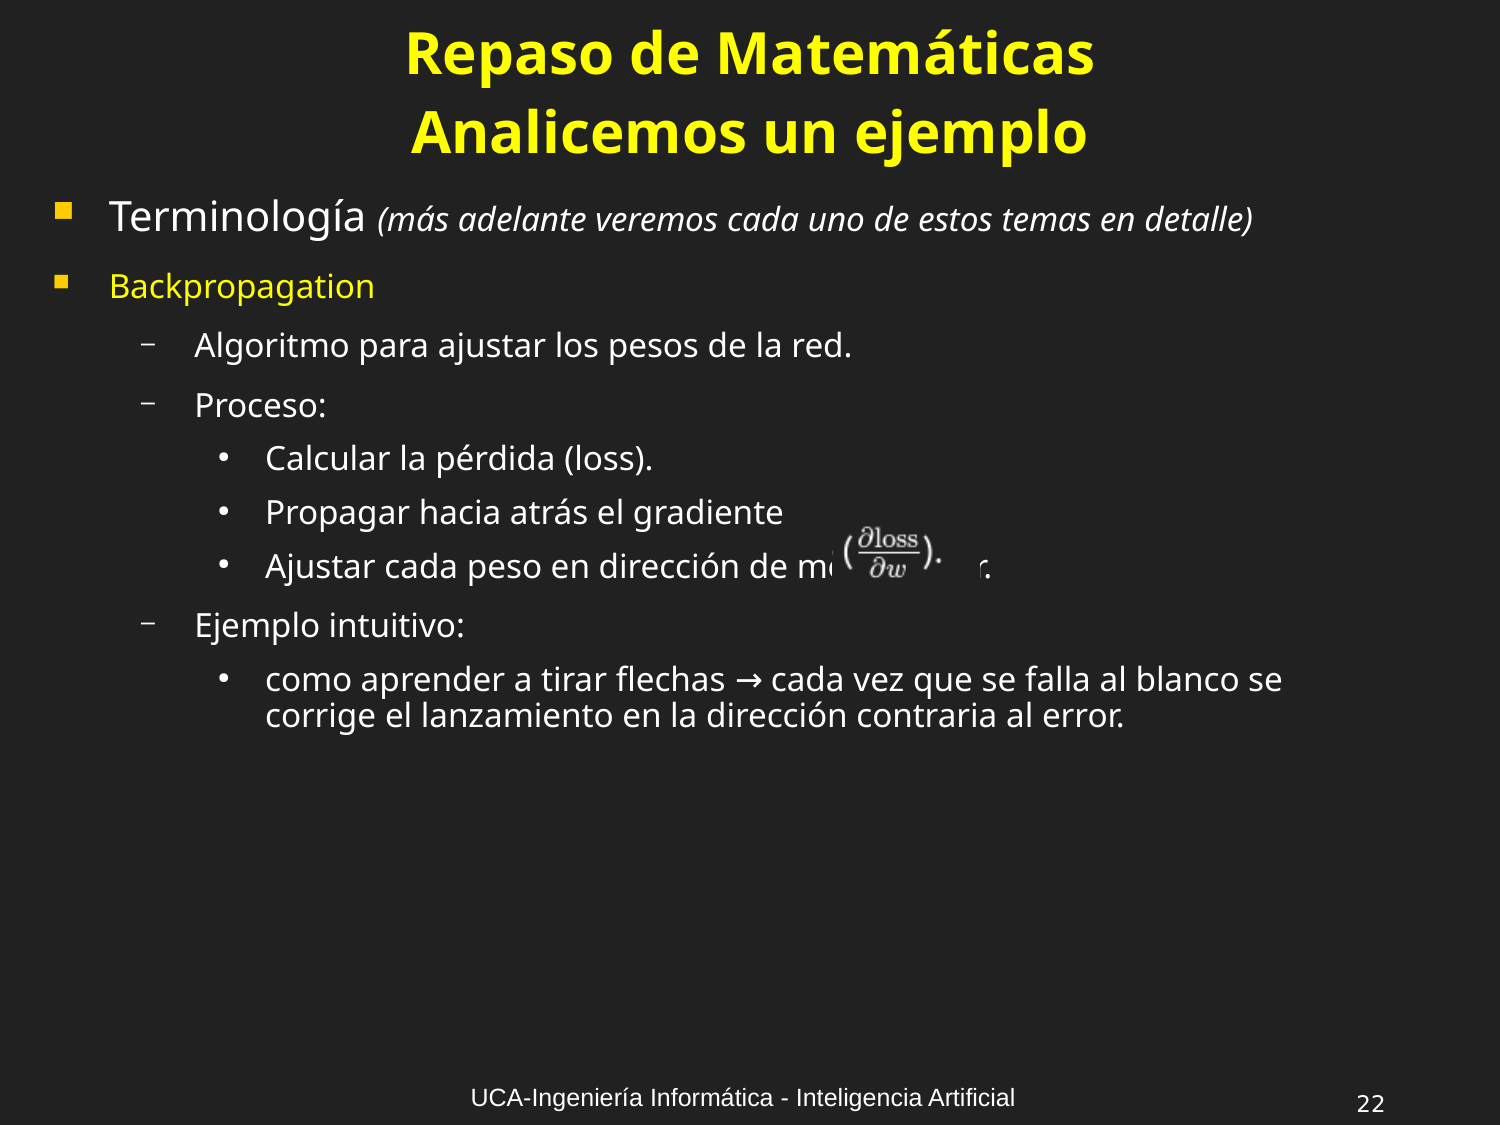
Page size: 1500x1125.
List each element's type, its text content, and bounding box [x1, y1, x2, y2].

list Terminología (más adelante veremos cada uno de estos temas en detalle) Backpropagation Algoritmo para ajustar los pesos de la red. Proceso: Calcular la pérdida (loss). Propagar hacia atrás el gradiente Ajustar cada peso en dirección de menor error. Ejemplo intuitivo: como aprender a tirar flechas → cada vez que se falla al blanco se corrige el lanzamiento en la dirección contraria al error. [37, 187, 1388, 901]
title Repaso de Matemáticas Analicemos un ejemplo [75, 33, 1426, 150]
picture [832, 511, 980, 595]
